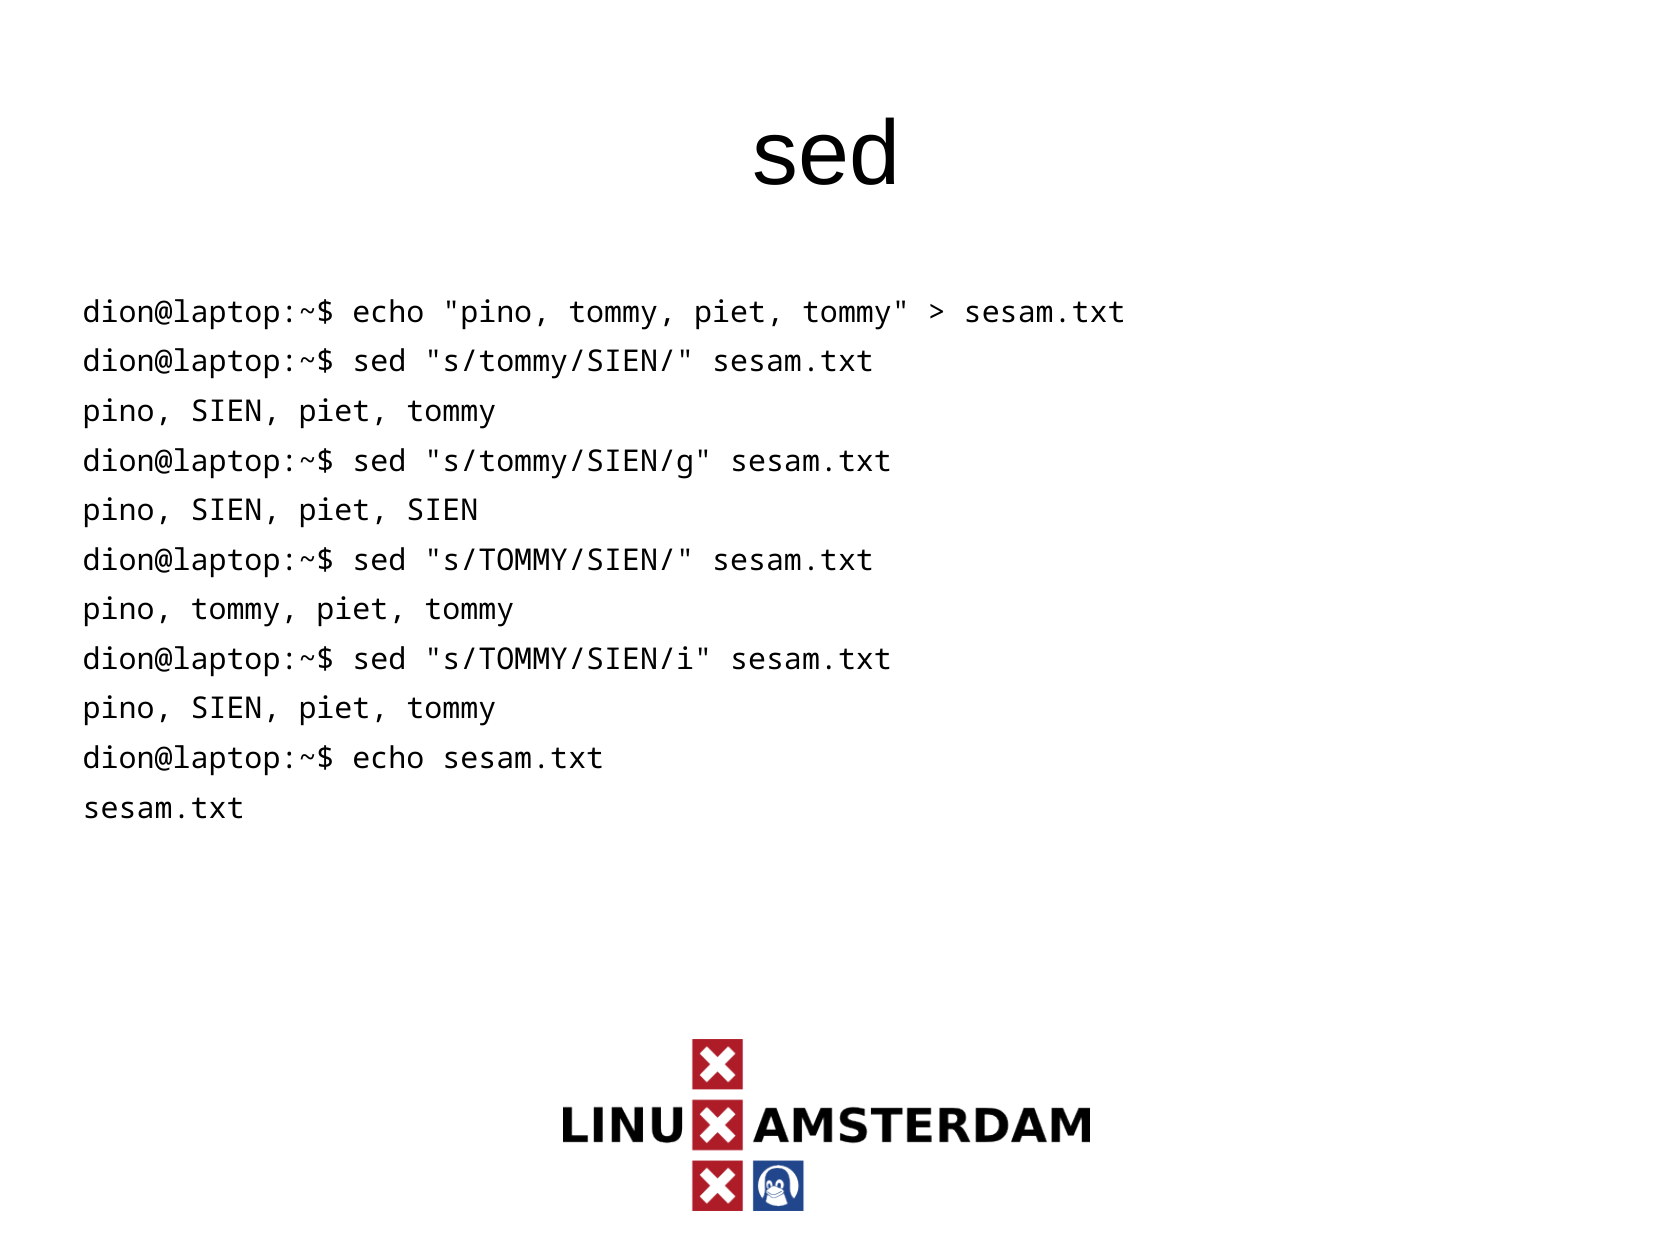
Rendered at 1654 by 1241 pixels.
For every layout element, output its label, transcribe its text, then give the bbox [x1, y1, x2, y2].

list dion@laptop:~$ echo "pino, tommy, piet, tommy" > sesam.txt dion@laptop:~$ sed "s/tommy/SIEN/" sesam.txt pino, SIEN, piet, tommy dion@laptop:~$ sed "s/tommy/SIEN/g" sesam.txt pino, SIEN, piet, SIEN dion@laptop:~$ sed "s/TOMMY/SIEN/" sesam.txt pino, tommy, piet, tommy dion@laptop:~$ sed "s/TOMMY/SIEN/i" sesam.txt pino, SIEN, piet, tommy dion@laptop:~$ echo sesam.txt sesam.txt [82, 290, 1571, 1010]
picture [563, 1039, 1090, 1211]
title sed [82, 49, 1571, 257]
